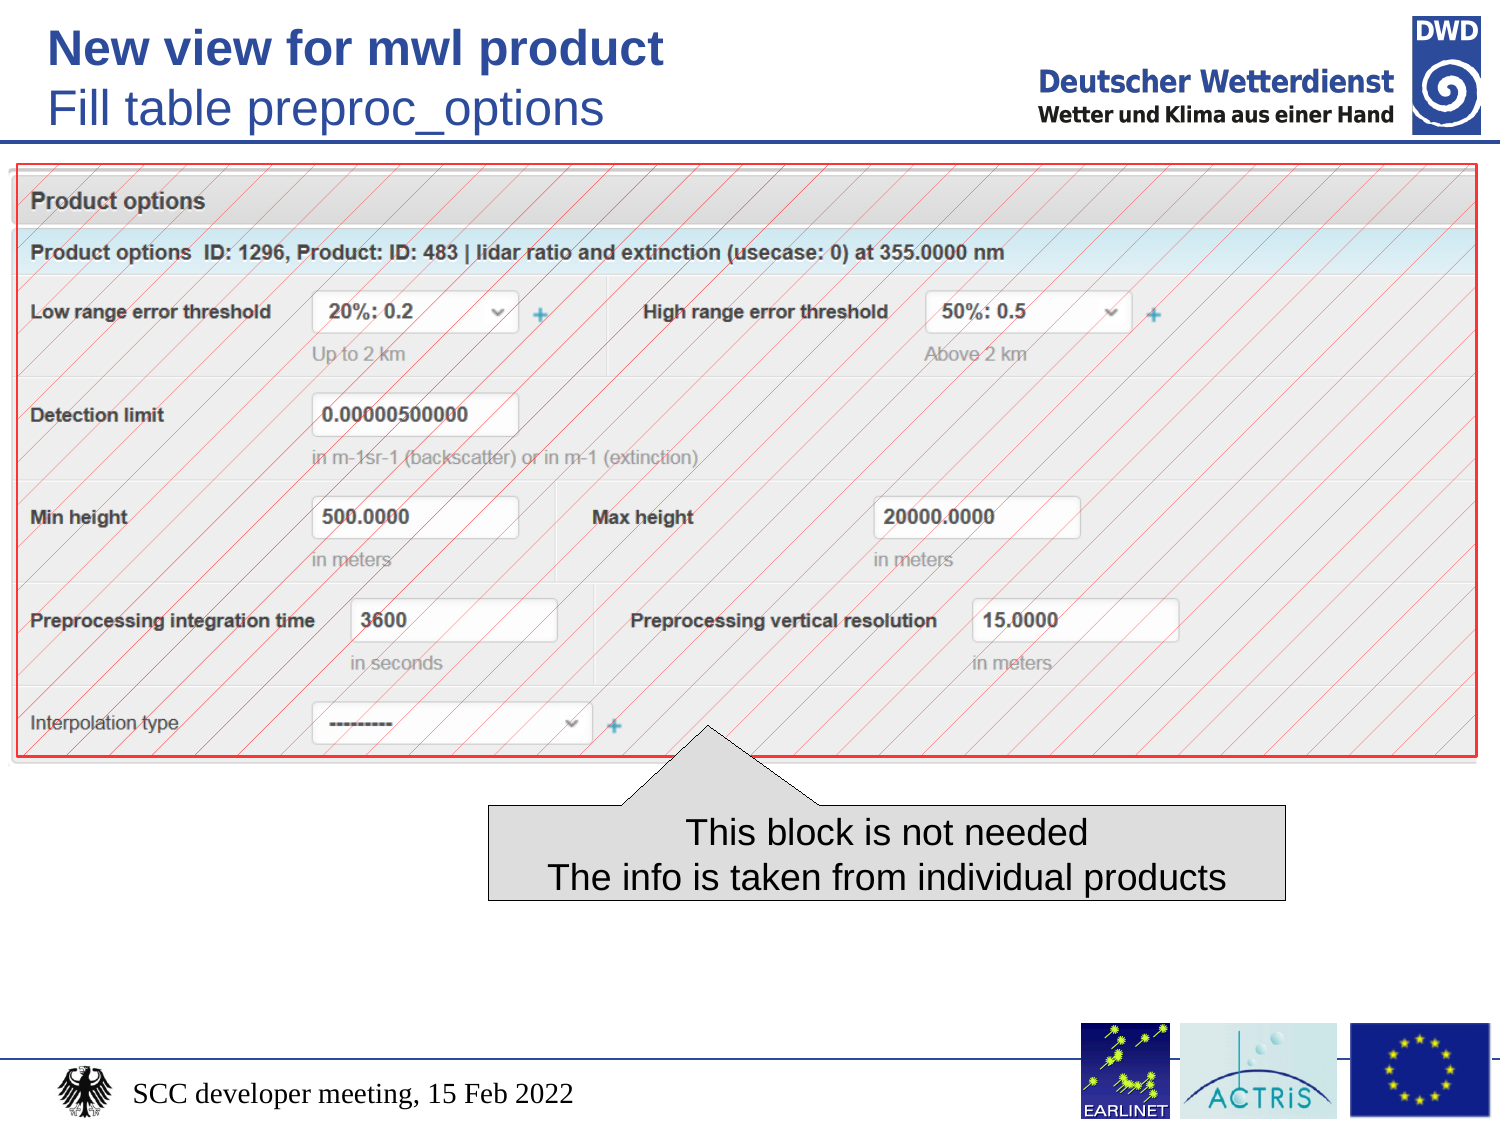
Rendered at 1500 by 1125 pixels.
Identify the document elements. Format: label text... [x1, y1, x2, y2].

picture [754, 757, 1477, 766]
picture [1038, 16, 1481, 135]
picture [55, 1064, 114, 1119]
picture [8, 167, 672, 766]
text_box This block is not needed The info is taken from individual products [488, 725, 1286, 901]
text_box New view for mwl product Fill table preproc_options [32, 7, 1000, 143]
picture [1350, 1023, 1492, 1119]
picture [1180, 1023, 1337, 1119]
picture [1081, 1023, 1170, 1119]
text_box [17, 163, 1477, 757]
